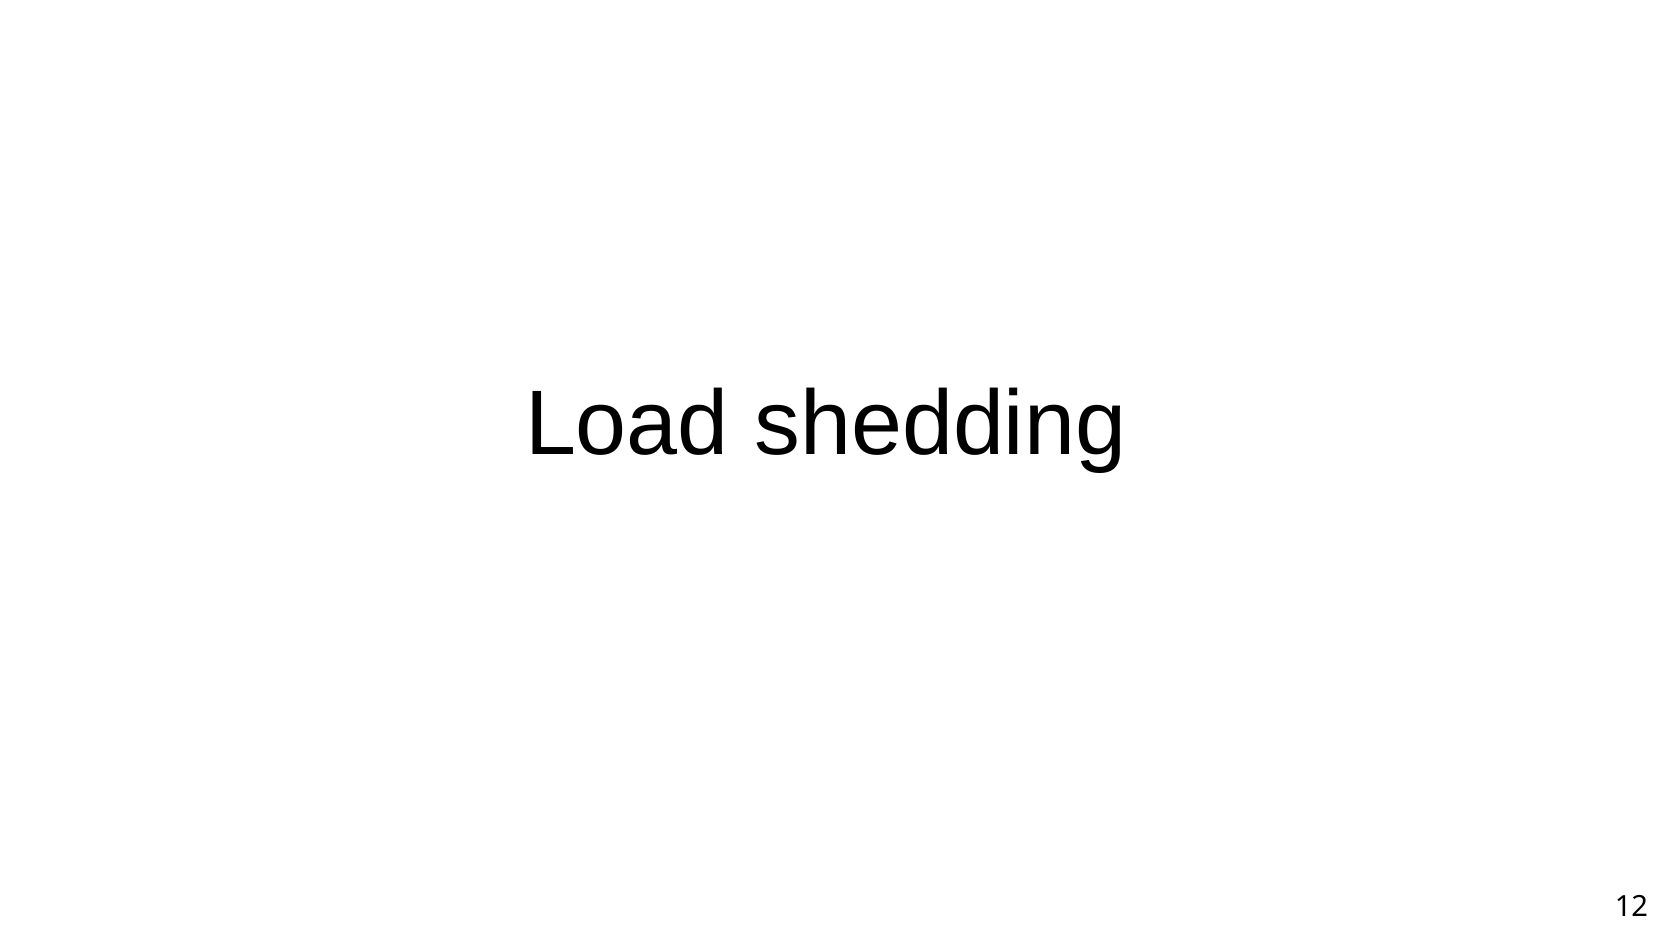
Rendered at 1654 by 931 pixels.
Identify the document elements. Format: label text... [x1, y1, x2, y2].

title Load shedding [81, 345, 1570, 501]
